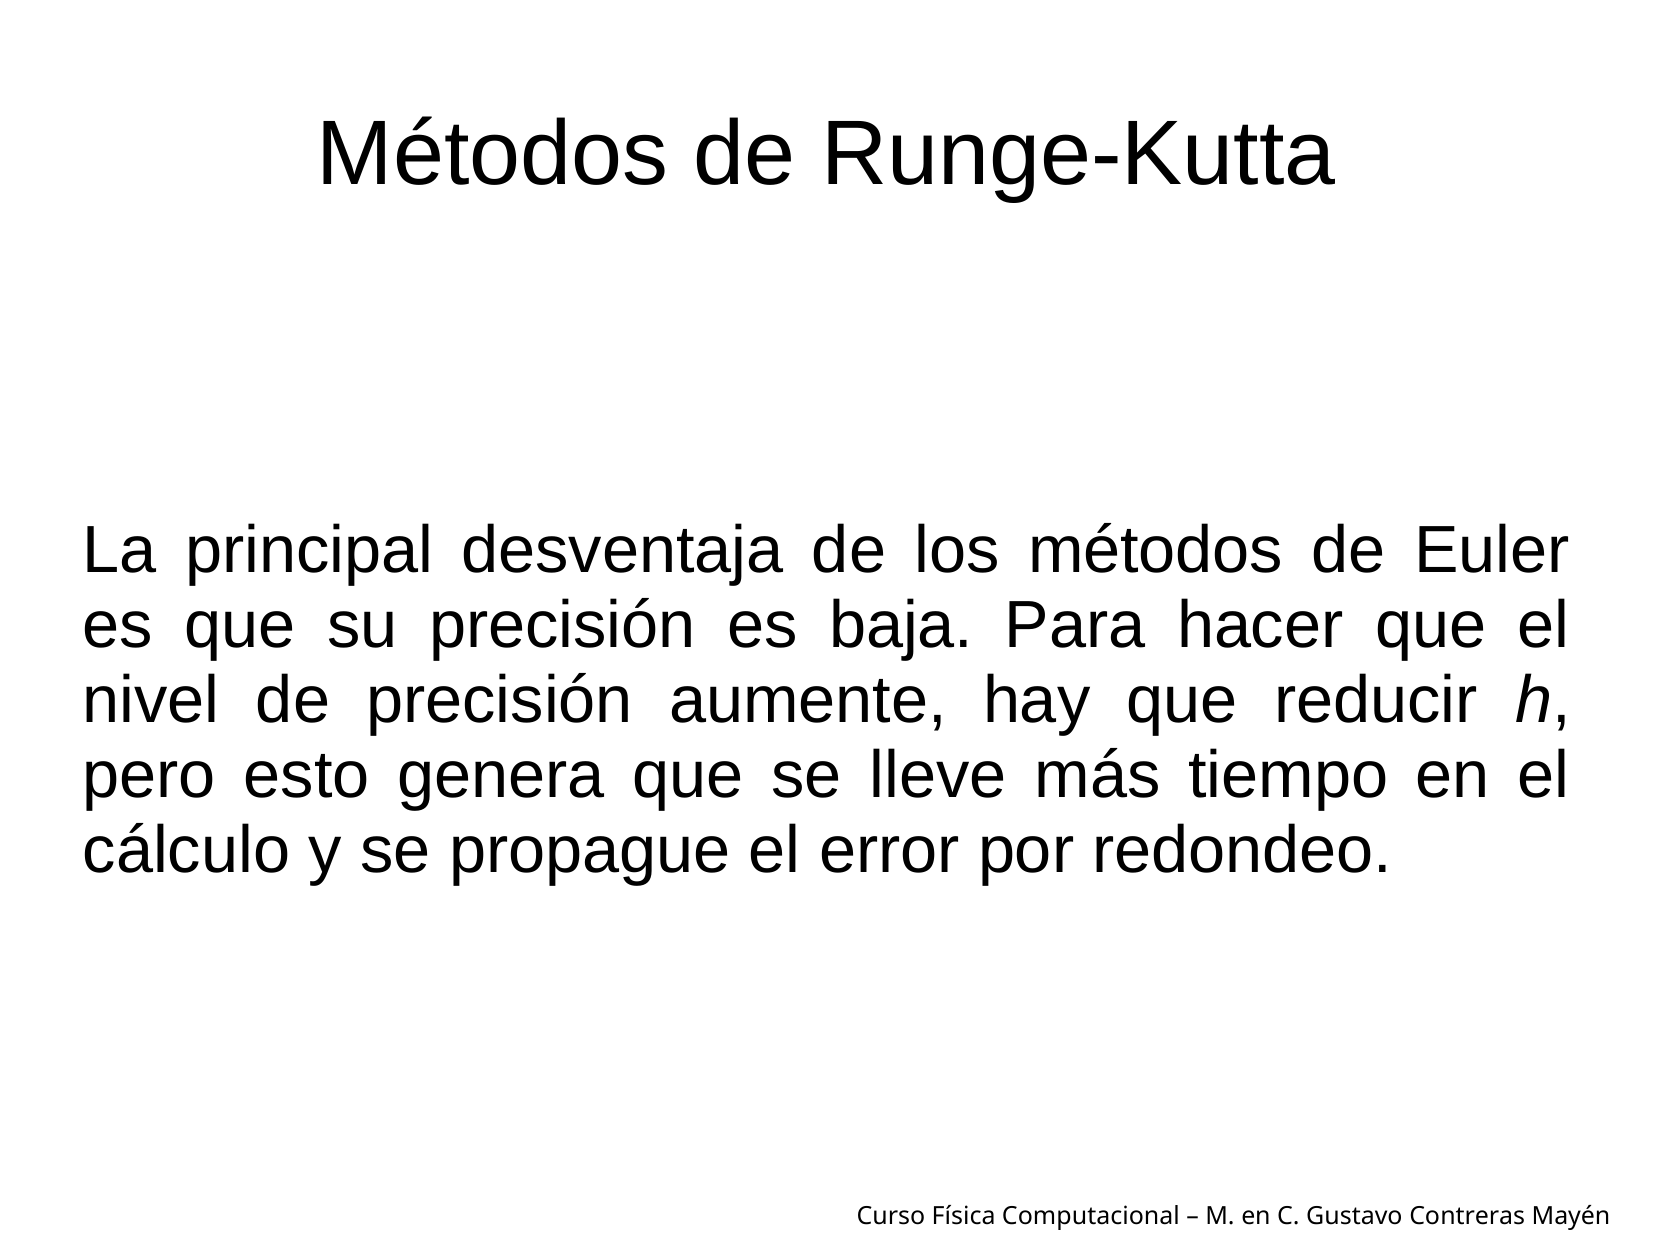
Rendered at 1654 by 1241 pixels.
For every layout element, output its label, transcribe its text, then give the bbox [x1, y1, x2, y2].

subtitle La principal desventaja de los métodos de Euler es que su precisión es baja. Para hacer que el nivel de precisión aumente, hay que reducir h, pero esto genera que se lleve más tiempo en el cálculo y se propague el error por redondeo. [82, 290, 1571, 1109]
title Métodos de Runge-Kutta [82, 49, 1571, 257]
